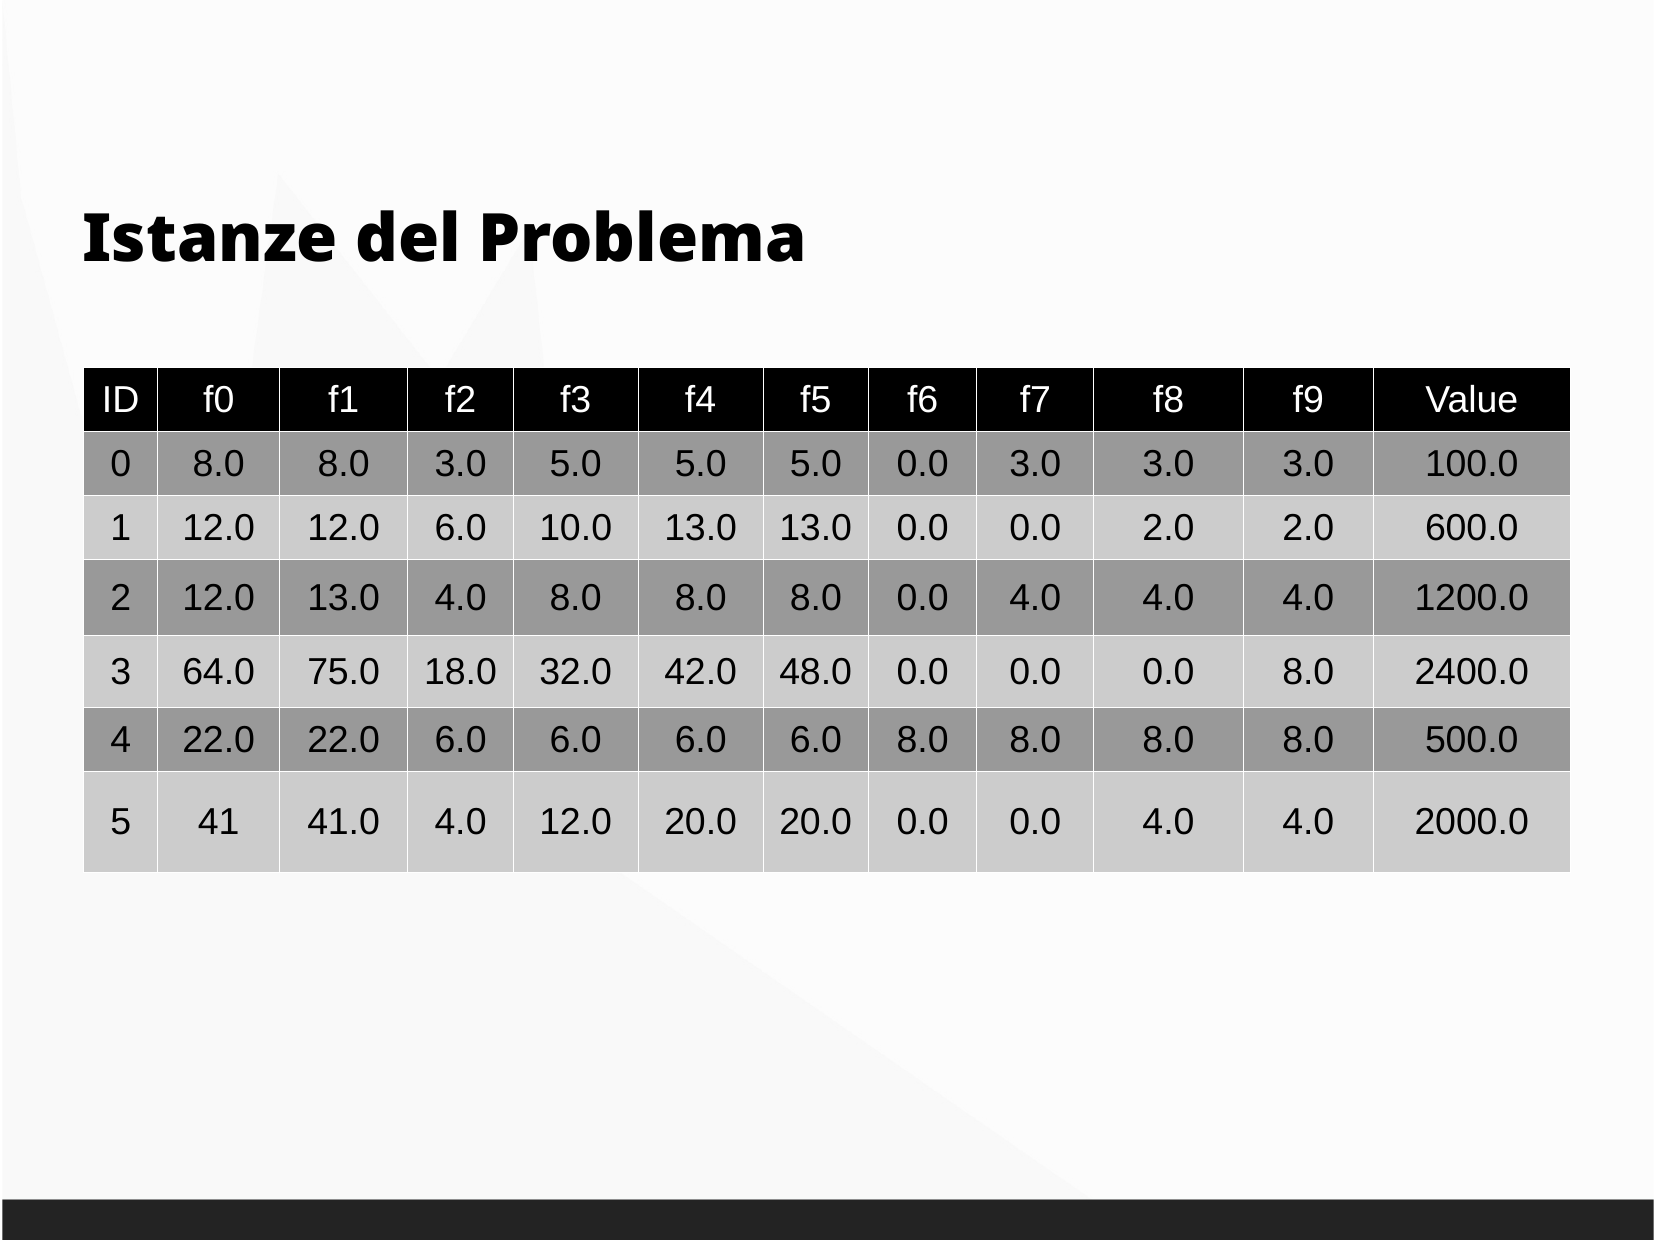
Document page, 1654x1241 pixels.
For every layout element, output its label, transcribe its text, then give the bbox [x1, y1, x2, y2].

table_cell 8.0 [869, 708, 976, 771]
table_cell 12.0 [514, 772, 638, 872]
table_cell 4.0 [1244, 560, 1373, 635]
table_cell 8.0 [1244, 708, 1373, 771]
table_cell 13.0 [764, 496, 868, 559]
table_cell 0 [84, 432, 157, 495]
table_header f4 [639, 368, 763, 431]
table_cell 8.0 [639, 560, 763, 635]
table_cell 2400.0 [1374, 636, 1570, 707]
table_cell 100.0 [1374, 432, 1570, 495]
table_cell 2.0 [1094, 496, 1243, 559]
table_cell 3.0 [1244, 432, 1373, 495]
table_cell 20.0 [639, 772, 763, 872]
table_cell 4.0 [1244, 772, 1373, 872]
table_header Value [1374, 368, 1570, 431]
table_cell 18.0 [408, 636, 513, 707]
table_cell 0.0 [869, 432, 976, 495]
table_cell 0.0 [977, 496, 1093, 559]
table_cell 0.0 [977, 636, 1093, 707]
table_cell 12.0 [158, 560, 279, 635]
table_cell 75.0 [280, 636, 407, 707]
table_cell 3 [84, 636, 157, 707]
table_cell 10.0 [514, 496, 638, 559]
table_cell 4.0 [408, 772, 513, 872]
table_cell 4.0 [1094, 772, 1243, 872]
table_header f2 [408, 368, 513, 431]
table_cell 8.0 [514, 560, 638, 635]
table_cell 13.0 [639, 496, 763, 559]
table_cell 8.0 [1094, 708, 1243, 771]
table_header f8 [1094, 368, 1243, 431]
table_cell 4 [84, 708, 157, 771]
table_cell 6.0 [514, 708, 638, 771]
table_cell 6.0 [764, 708, 868, 771]
table_cell 0.0 [977, 772, 1093, 872]
table_cell 0.0 [869, 496, 976, 559]
table_cell 6.0 [639, 708, 763, 771]
table_cell 6.0 [408, 496, 513, 559]
table_cell 13.0 [280, 560, 407, 635]
table_cell 5 [84, 772, 157, 872]
table_cell 32.0 [514, 636, 638, 707]
table_cell 5.0 [639, 432, 763, 495]
table_cell 0.0 [869, 560, 976, 635]
table_cell 5.0 [764, 432, 868, 495]
table_cell 8.0 [280, 432, 407, 495]
table_cell 3.0 [408, 432, 513, 495]
table_cell 22.0 [158, 708, 279, 771]
table_header f0 [158, 368, 279, 431]
table_cell 8.0 [158, 432, 279, 495]
table_cell 3.0 [1094, 432, 1243, 495]
table_header f6 [869, 368, 976, 431]
table_cell 8.0 [764, 560, 868, 635]
table_cell 4.0 [408, 560, 513, 635]
table_header f7 [977, 368, 1093, 431]
table_cell 3.0 [977, 432, 1093, 495]
table_cell 42.0 [639, 636, 763, 707]
table_cell 8.0 [1244, 636, 1373, 707]
table_cell 20.0 [764, 772, 868, 872]
table_cell 22.0 [280, 708, 407, 771]
table_cell 4.0 [977, 560, 1093, 635]
table_cell 5.0 [514, 432, 638, 495]
table_cell 6.0 [408, 708, 513, 771]
table_cell 8.0 [977, 708, 1093, 771]
table_cell 41.0 [280, 772, 407, 872]
table_cell 2000.0 [1374, 772, 1570, 872]
table_cell 48.0 [764, 636, 868, 707]
table_header f3 [514, 368, 638, 431]
table_cell 0.0 [869, 772, 976, 872]
table_header f9 [1244, 368, 1373, 431]
table_cell 41 [158, 772, 279, 872]
table_cell 2.0 [1244, 496, 1373, 559]
table_cell 12.0 [158, 496, 279, 559]
table_cell 12.0 [280, 496, 407, 559]
table_cell 600.0 [1374, 496, 1570, 559]
table_header f1 [280, 368, 407, 431]
table_cell 0.0 [1094, 636, 1243, 707]
picture [2, 0, 1654, 1241]
table_cell 1200.0 [1374, 560, 1570, 635]
table_cell 500.0 [1374, 708, 1570, 771]
table_header ID [84, 368, 157, 431]
title Istanze del Problema [82, 139, 1571, 332]
table_cell 2 [84, 560, 157, 635]
table_cell 4.0 [1094, 560, 1243, 635]
table_cell 0.0 [869, 636, 976, 707]
table_header f5 [764, 368, 868, 431]
table_cell 64.0 [158, 636, 279, 707]
table_cell 1 [84, 496, 157, 559]
